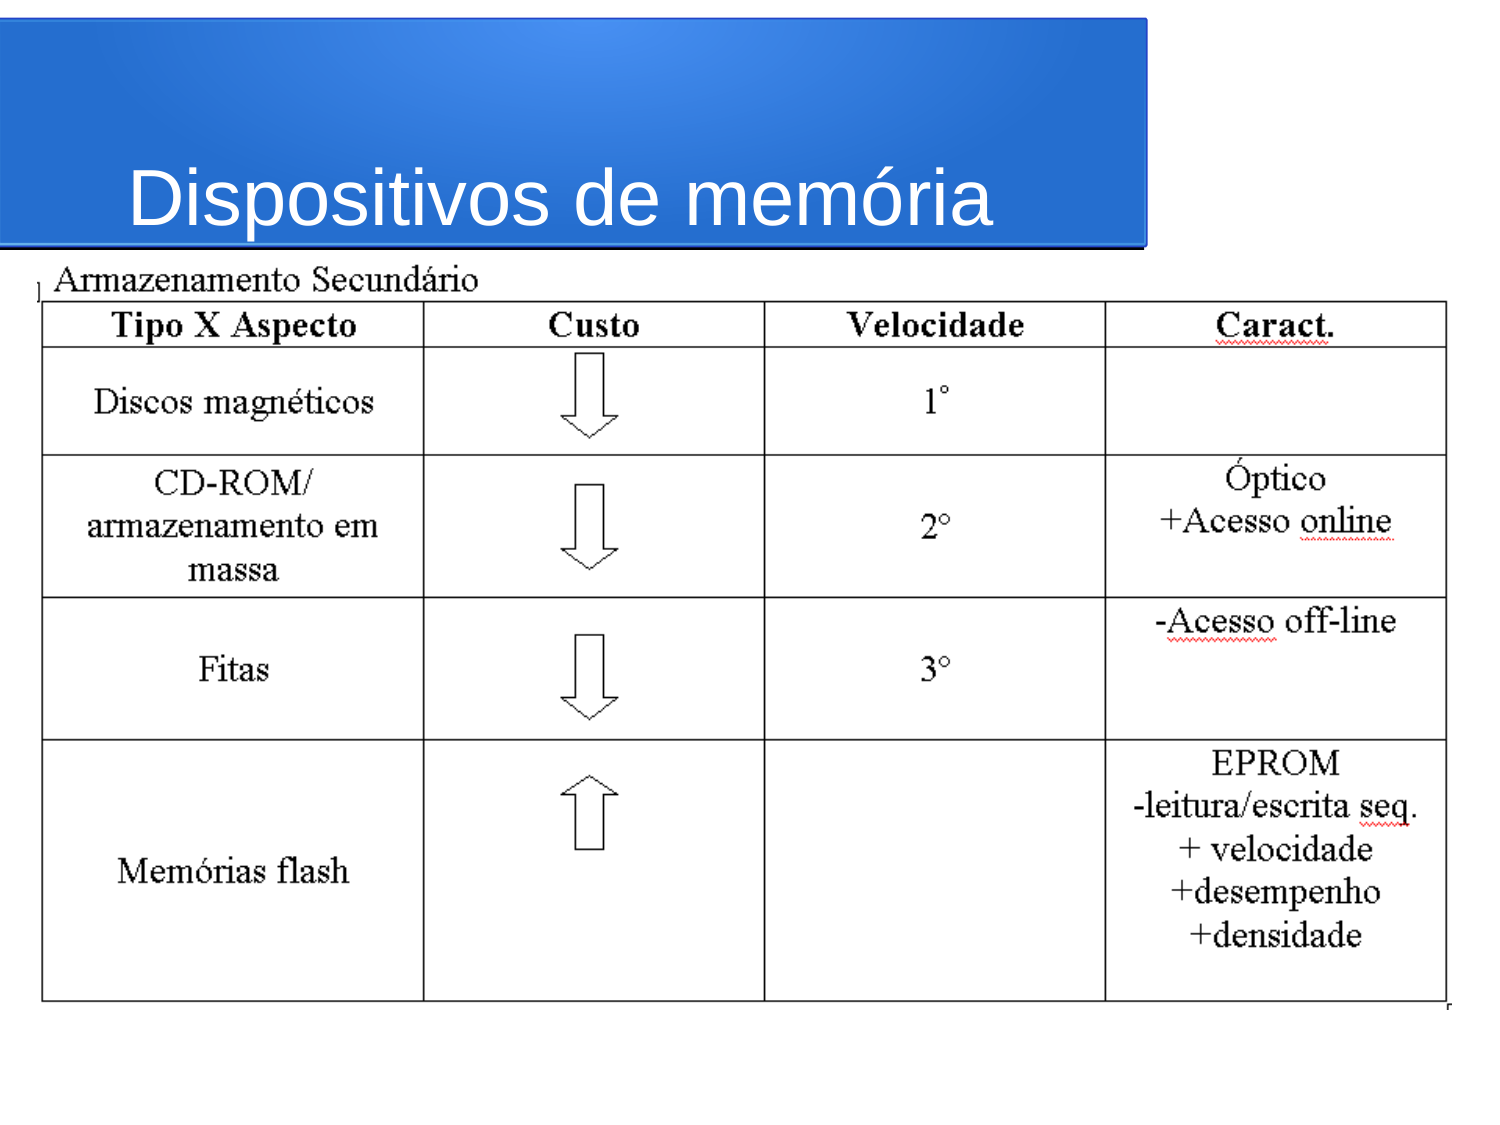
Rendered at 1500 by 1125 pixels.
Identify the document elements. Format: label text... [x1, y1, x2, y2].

picture [37, 262, 1452, 1010]
title Dispositivos de memória [112, 99, 1388, 262]
